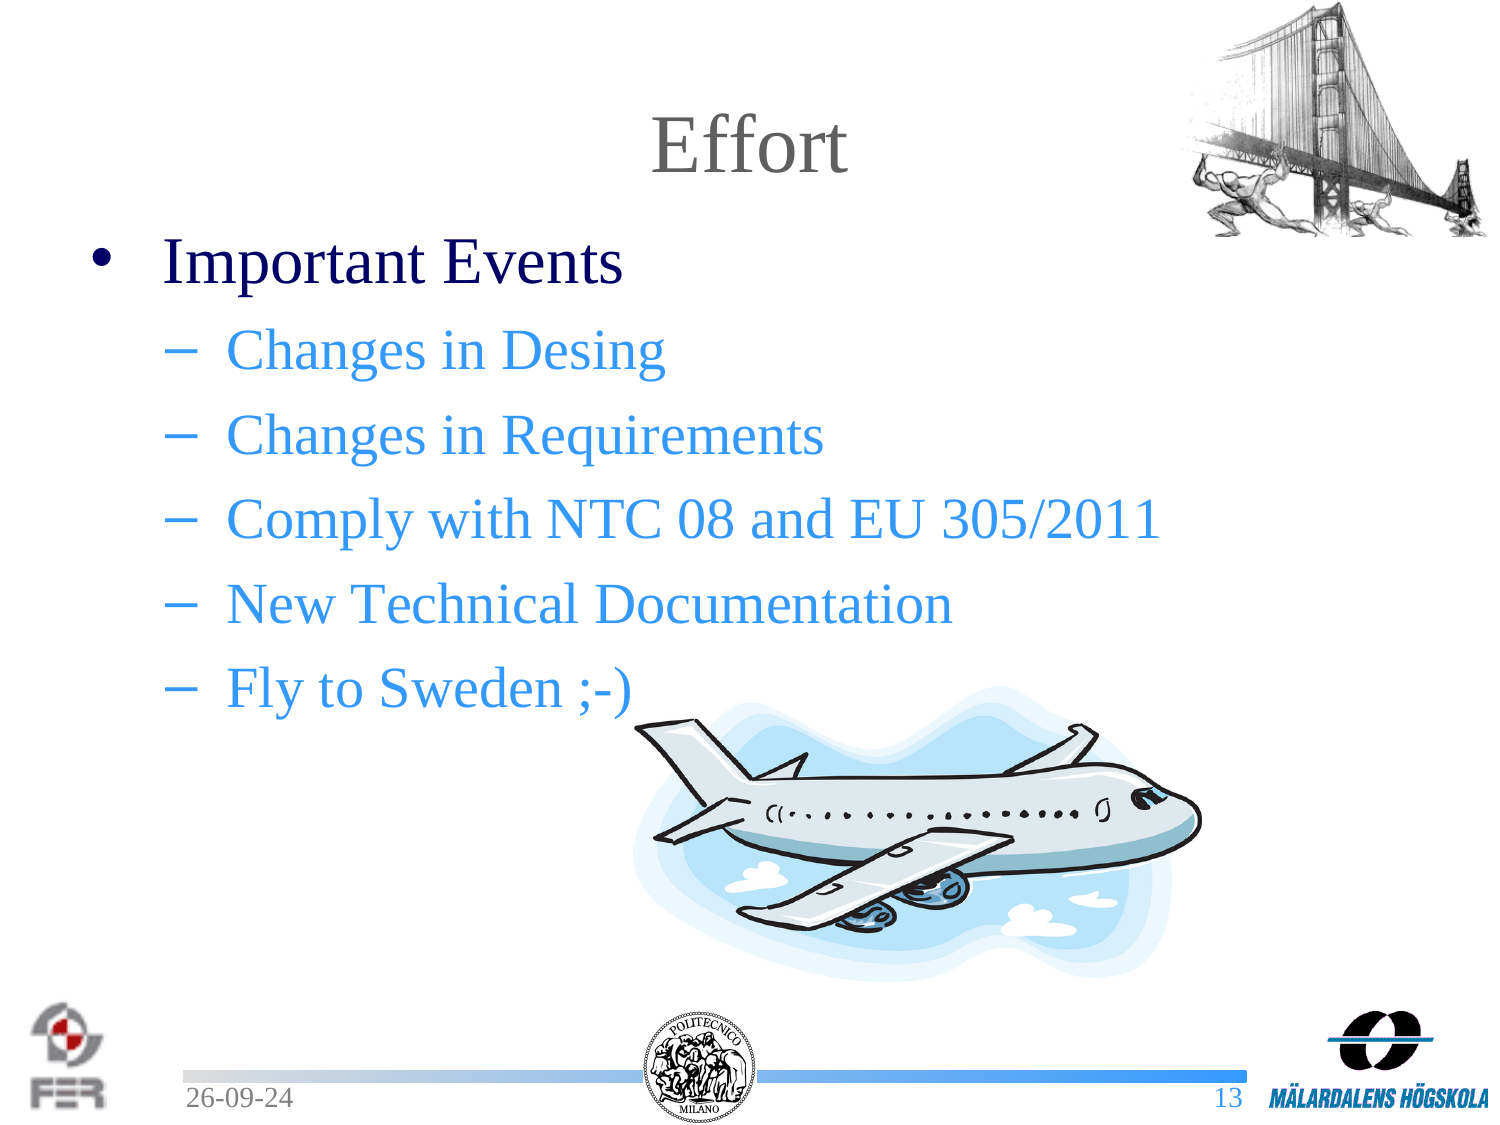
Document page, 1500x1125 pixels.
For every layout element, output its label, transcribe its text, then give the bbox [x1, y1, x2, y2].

picture [643, 1011, 757, 1123]
picture [1175, 0, 1488, 237]
text_box <numero> [1186, 1070, 1258, 1114]
title Effort [75, 45, 1175, 209]
picture [633, 686, 1202, 982]
list Important Events Changes in Desing Changes in Requirements Comply with NTC 08 and EU 305/2011 New Technical Documentation Fly to Sweden ;-) [75, 209, 1426, 952]
picture [1435, 1096, 1441, 1104]
picture [1454, 1091, 1459, 1108]
text_box 13-12-18 [171, 1070, 396, 1114]
picture [1368, 1093, 1374, 1104]
picture [29, 987, 107, 1125]
picture [1269, 1011, 1488, 1108]
